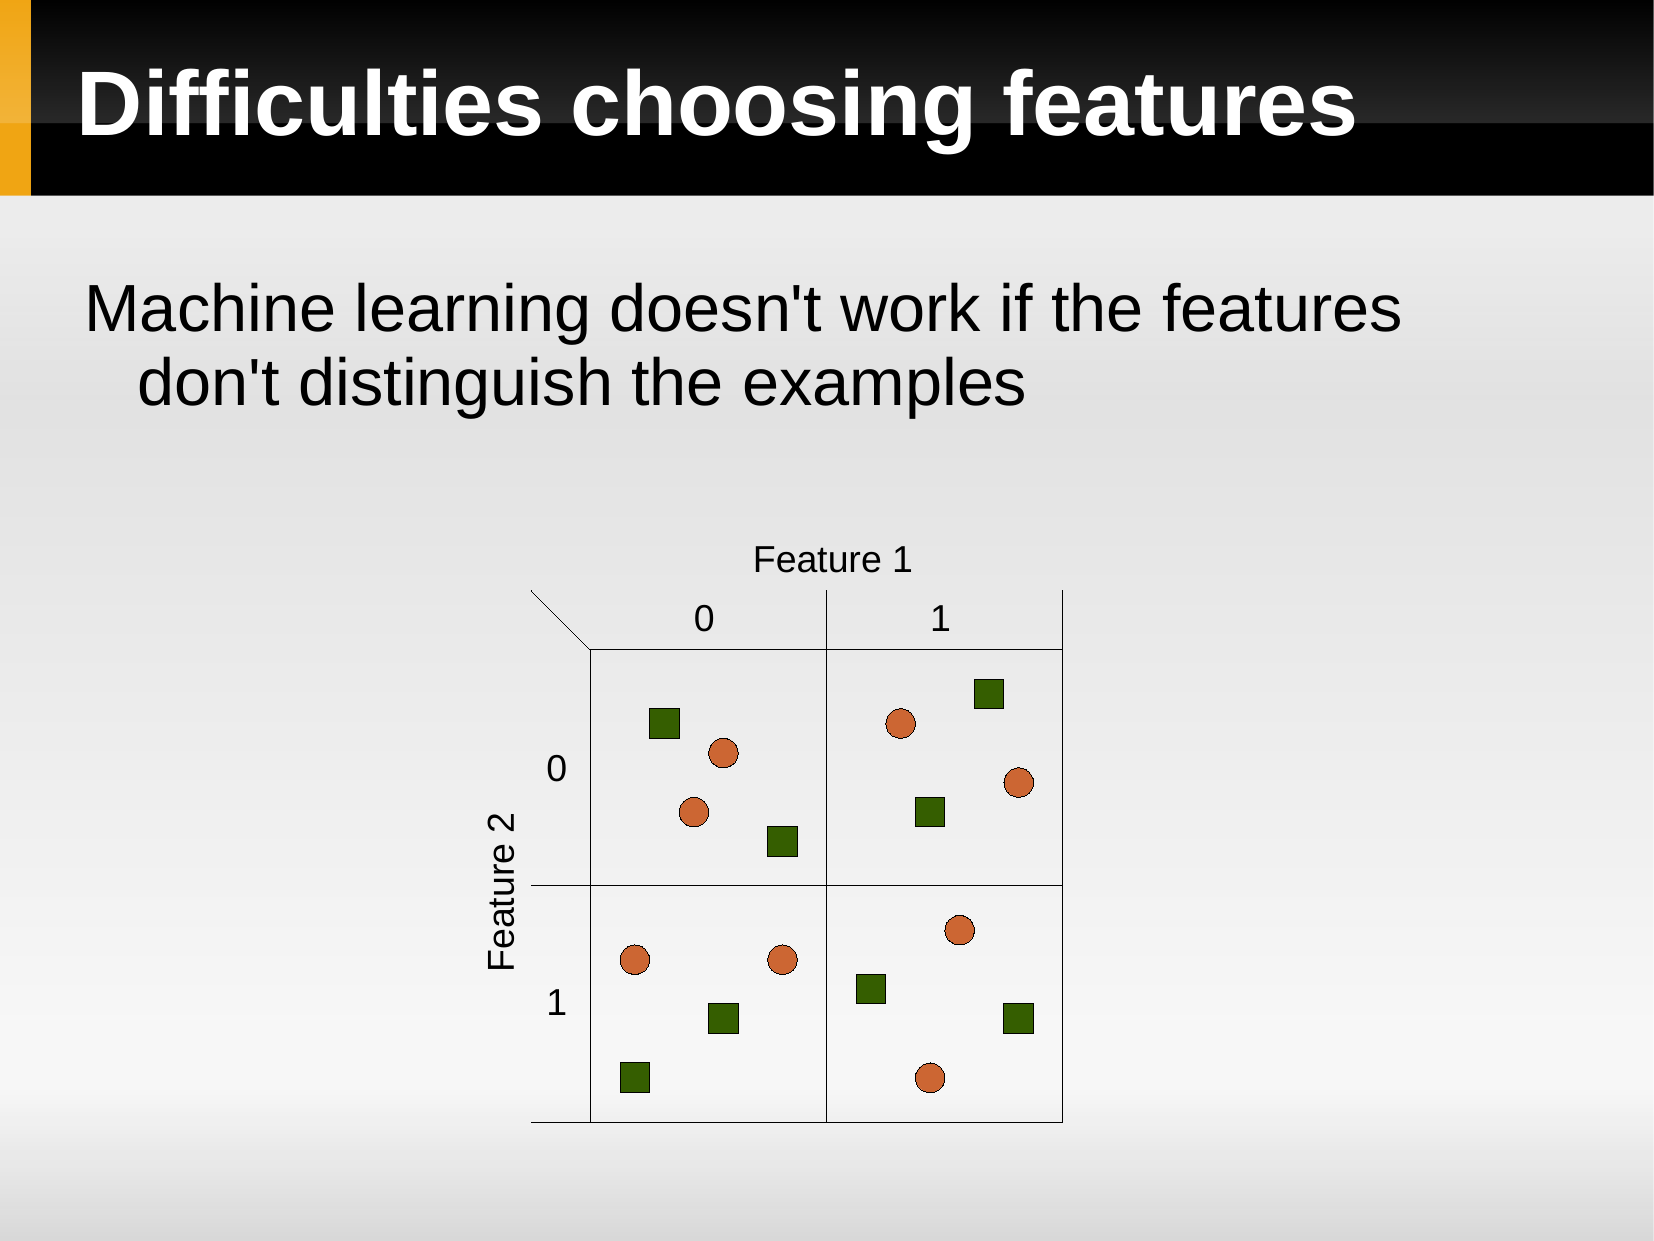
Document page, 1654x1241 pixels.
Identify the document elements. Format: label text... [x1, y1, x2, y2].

text_box 1 [531, 974, 582, 1032]
list Machine learning doesn't work if the features don't distinguish the examples [66, 270, 1556, 512]
text_box [974, 679, 1004, 709]
text_box [915, 1062, 945, 1093]
text_box [915, 797, 945, 827]
text_box [620, 1062, 650, 1093]
title Difficulties choosing features [76, 0, 1565, 208]
text_box [767, 826, 798, 857]
text_box Feature 2 [472, 797, 530, 988]
text_box [767, 944, 798, 975]
text_box [885, 708, 916, 739]
text_box 0 [531, 740, 582, 798]
text_box [679, 797, 709, 827]
text_box [708, 738, 739, 768]
text_box Feature 1 [738, 531, 945, 589]
text_box [856, 974, 886, 1004]
text_box [1003, 1003, 1034, 1034]
text_box 1 [915, 590, 966, 648]
text_box [944, 915, 975, 945]
text_box [708, 1003, 739, 1034]
text_box [1003, 767, 1034, 798]
text_box 0 [679, 590, 730, 648]
picture [0, 0, 1654, 1241]
text_box [649, 708, 680, 739]
text_box [620, 944, 650, 975]
